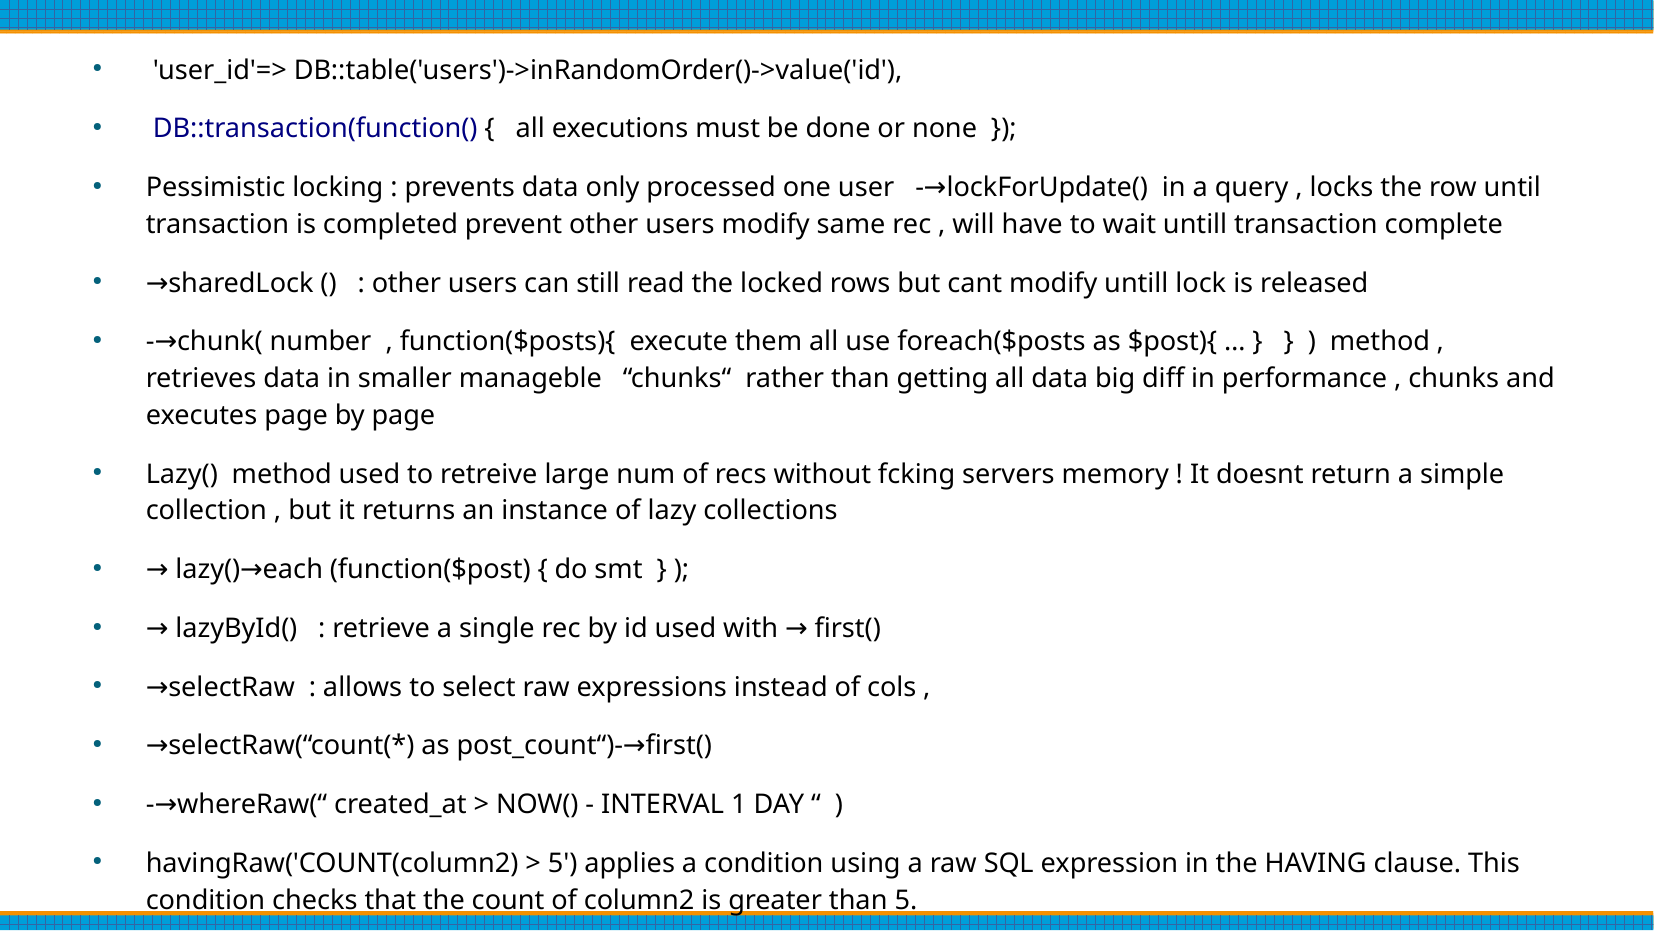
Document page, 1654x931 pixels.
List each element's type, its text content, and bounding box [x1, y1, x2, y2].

list 'user_id'=> DB::table('users')->inRandomOrder()->value('id'), DB::transaction(function() { all executions must be done or none }); Pessimistic locking : prevents data only processed one user -→lockForUpdate() in a query , locks the row until transaction is completed prevent other users modify same rec , will have to wait untill transaction complete →sharedLock () : other users can still read the locked rows but cant modify untill lock is released -→chunk( number , function($posts){ execute them all use foreach($posts as $post){ … } } ) method , retrieves data in smaller manageble “chunks“ rather than getting all data big diff in performance , chunks and executes page by page Lazy() method used to retreive large num of recs without fcking servers memory ! It doesnt return a simple collection , but it returns an instance of lazy collections → lazy()→each (function($post) { do smt } ); → lazyById() : retrieve a single rec by id used with → first() →selectRaw : allows to select raw expressions instead of cols , →selectRaw(“count(*) as post_count“)-→first() -→whereRaw(“ created_at > NOW() - INTERVAL 1 DAY “ ) havingRaw('COUNT(column2) > 5') applies a condition using a raw SQL expression in the HAVING clause. This condition checks that the count of column2 is greater than 5. [75, 50, 1556, 931]
